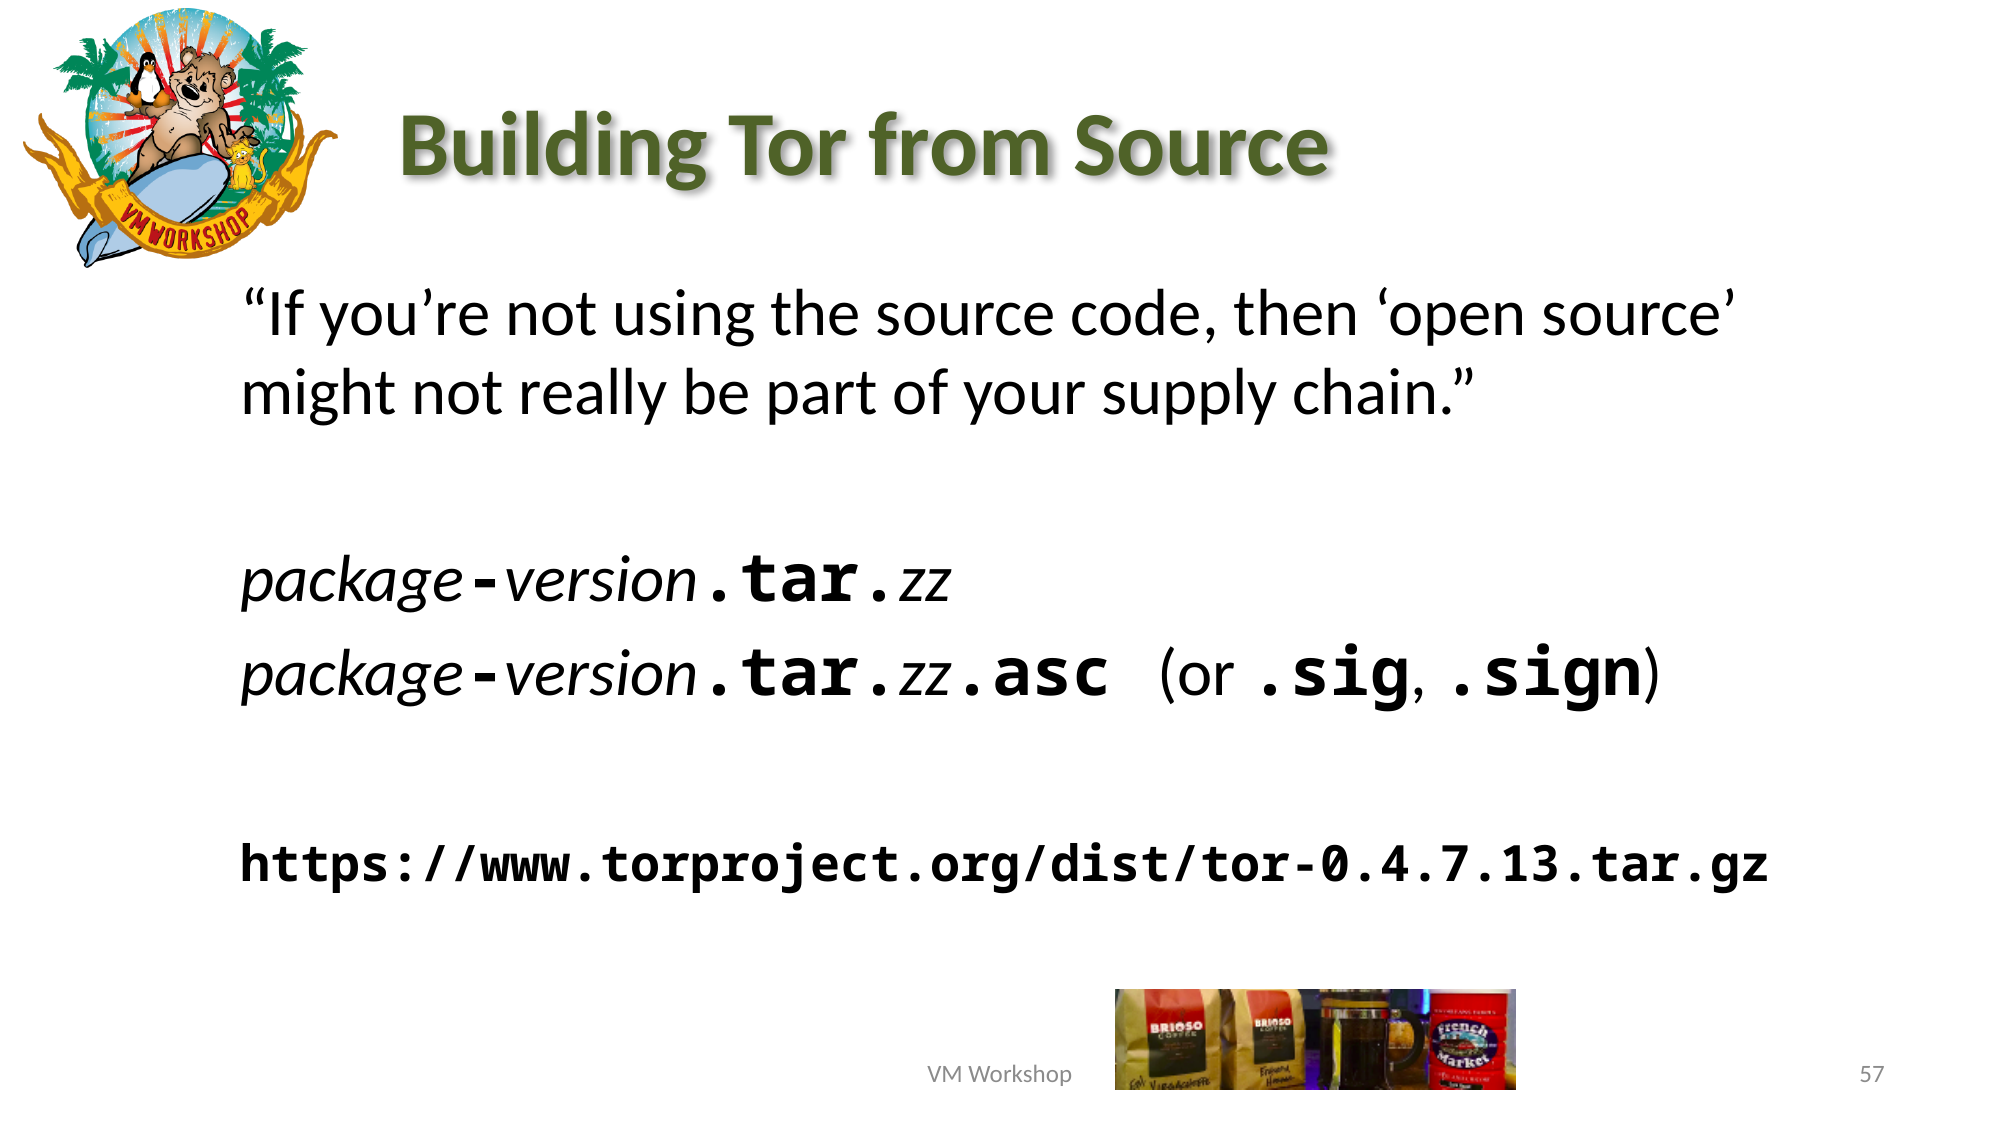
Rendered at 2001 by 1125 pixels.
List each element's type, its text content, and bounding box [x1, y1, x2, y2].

picture [1115, 1004, 1516, 1090]
picture [23, 8, 338, 269]
title Building Tor from Source [383, 45, 1913, 233]
list “If you’re not using the source code, then ‘open source’ might not really be part of your supply chain.” package-version.tar.zz package-version.tar.zz.asc (or .sig, .sign) https://www.torproject.org/dist/tor-0.4.7.13.tar.gz [225, 260, 1900, 1004]
